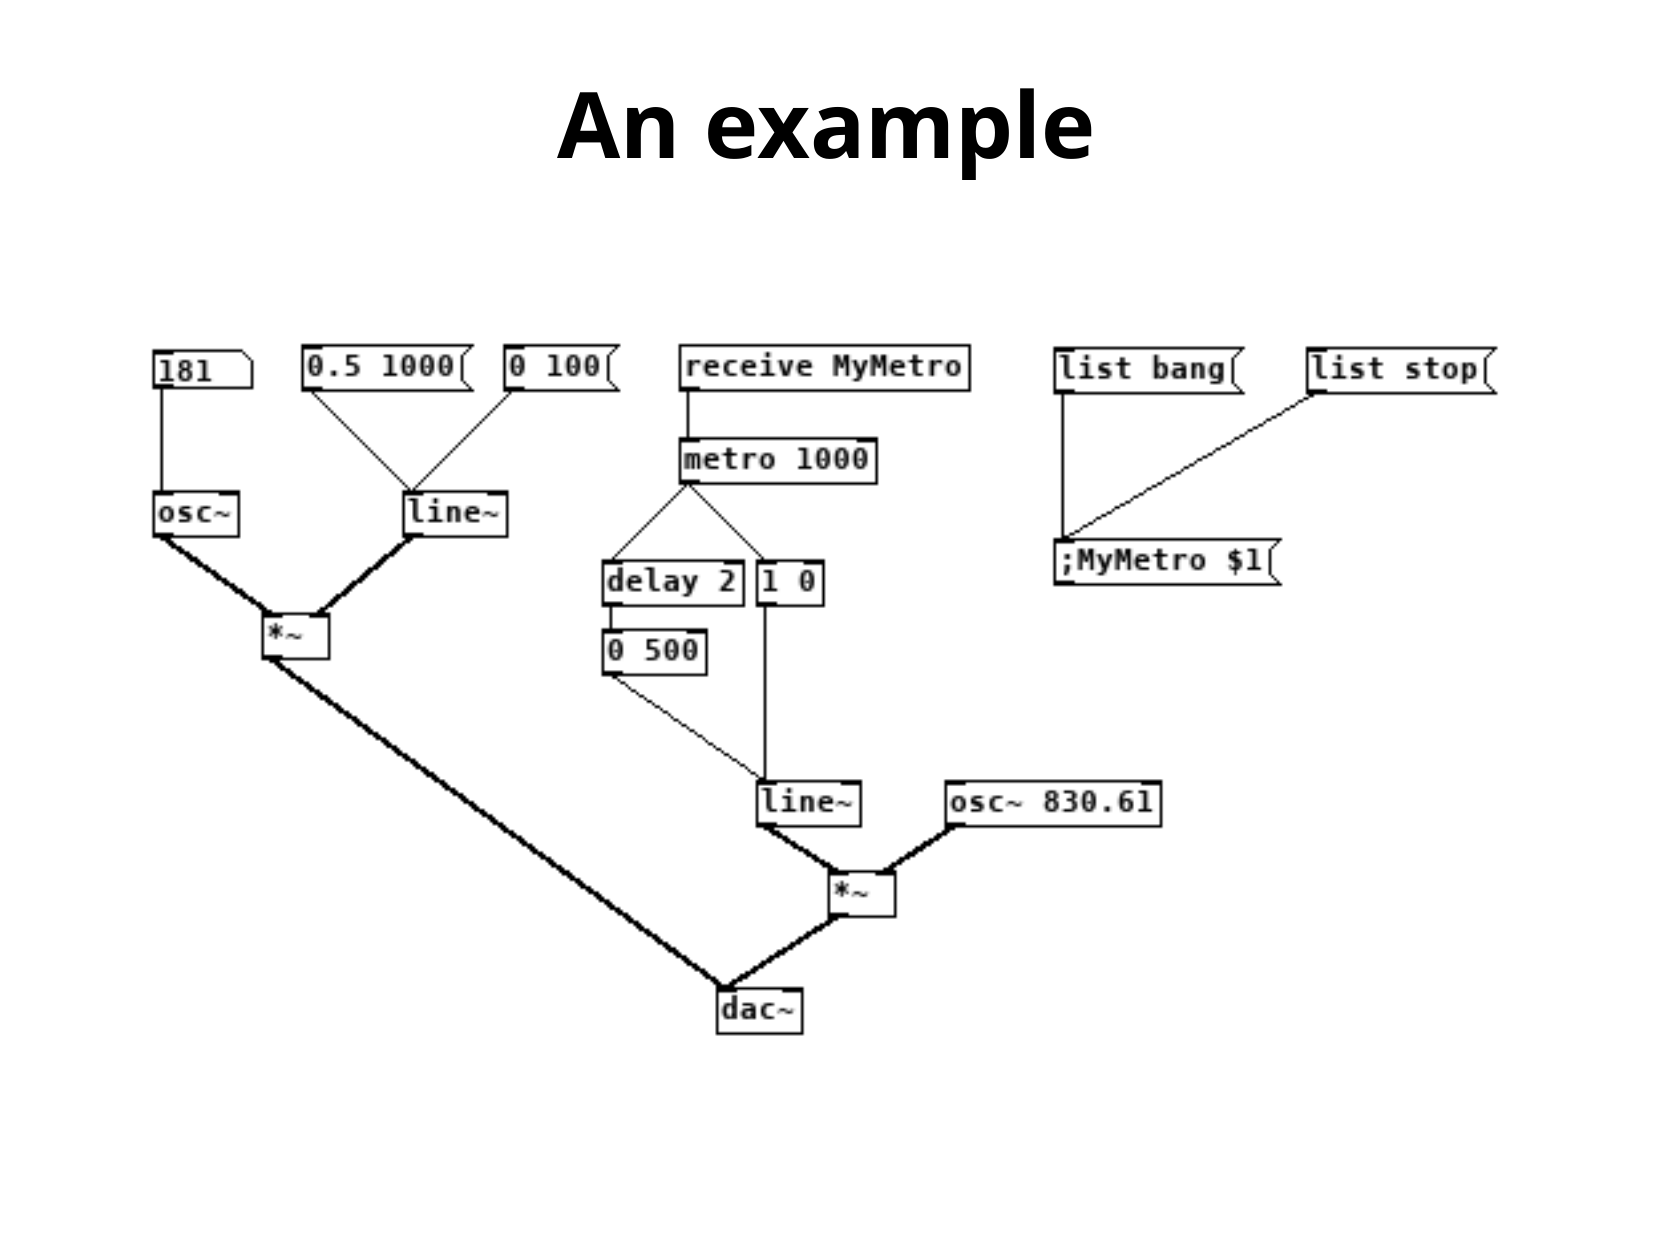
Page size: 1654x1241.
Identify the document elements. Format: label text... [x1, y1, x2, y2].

title An example [82, 19, 1571, 227]
picture [124, 321, 1530, 1066]
